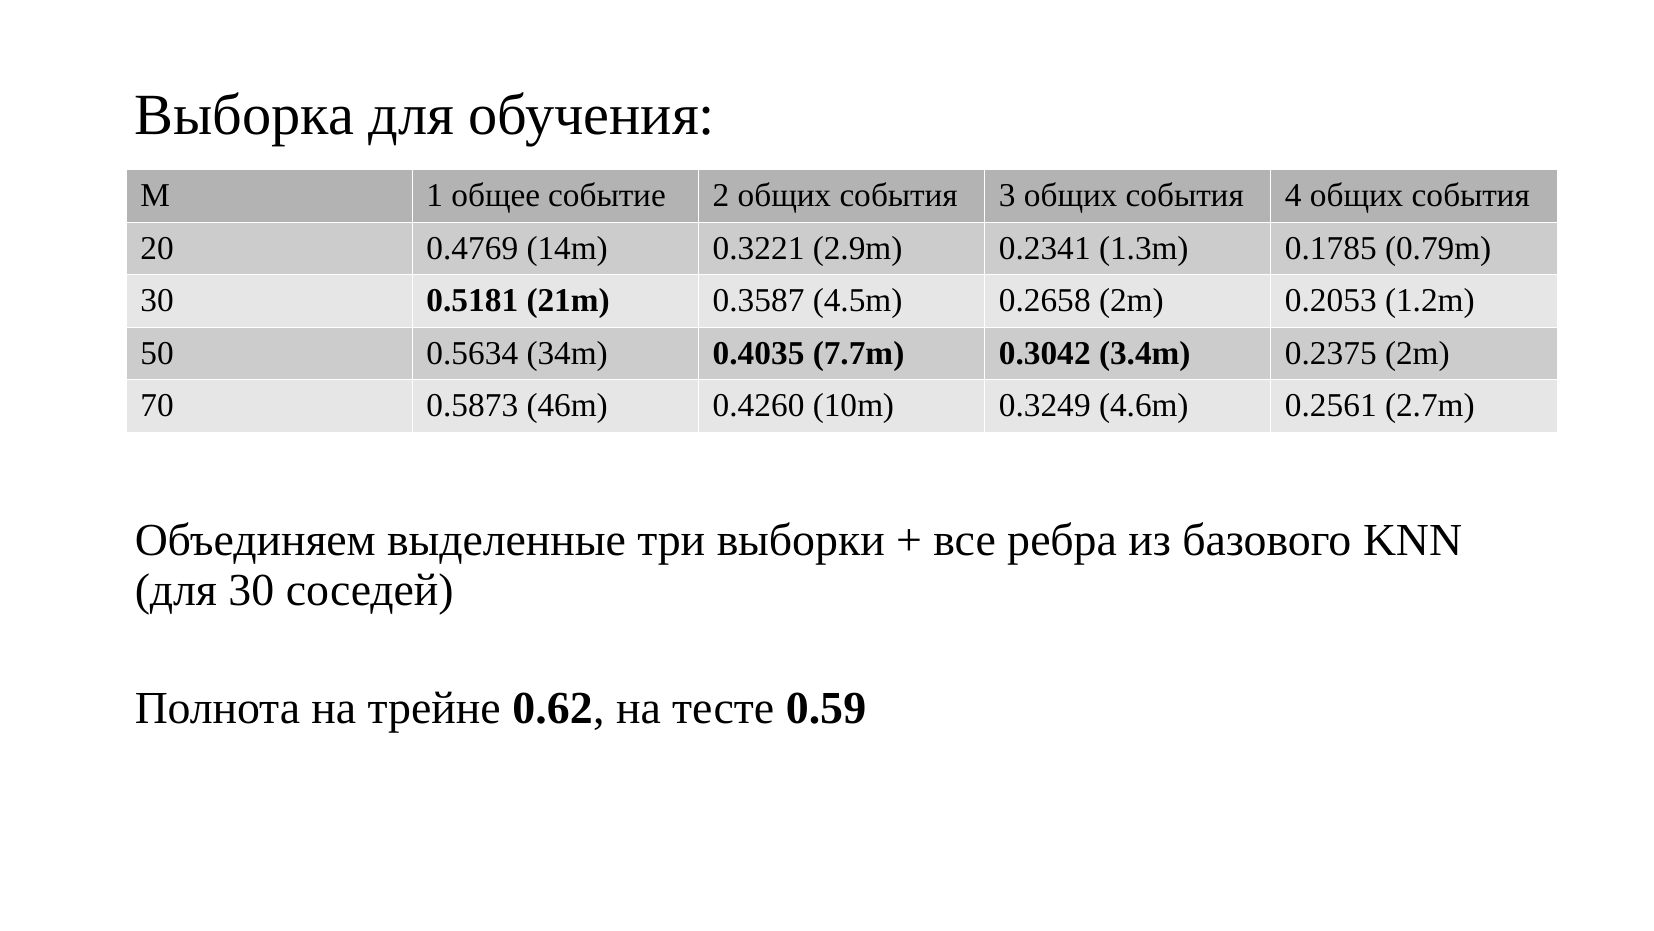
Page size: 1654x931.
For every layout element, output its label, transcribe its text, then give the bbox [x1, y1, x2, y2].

table_cell 0.3587 (4.5m) [699, 275, 984, 327]
table_cell 0.3042 (3.4m) [985, 328, 1270, 379]
text_box Полнота на трейне 0.62, на тесте 0.59 [120, 675, 882, 741]
table_cell 0.4769 (14m) [413, 223, 698, 274]
table_cell 0.1785 (0.79m) [1271, 223, 1557, 274]
table_cell 0.3221 (2.9m) [699, 223, 984, 274]
table_cell 0.4035 (7.7m) [699, 328, 984, 379]
table_cell 0.5634 (34m) [413, 328, 698, 379]
table_cell 0.5181 (21m) [413, 275, 698, 327]
table_cell 0.5873 (46m) [413, 380, 698, 432]
table_header 1 общее событие [413, 170, 698, 222]
table_cell 0.4260 (10m) [699, 380, 984, 432]
table_cell 30 [127, 275, 412, 327]
table_cell 0.2341 (1.3m) [985, 223, 1270, 274]
table_cell 0.2561 (2.7m) [1271, 380, 1557, 432]
table_cell 70 [127, 380, 412, 432]
table_header 3 общих события [985, 170, 1270, 222]
text_box Выборка для обучения: [120, 75, 730, 155]
table_cell 0.2375 (2m) [1271, 328, 1557, 379]
table_cell 0.2658 (2m) [985, 275, 1270, 327]
table_cell 0.3249 (4.6m) [985, 380, 1270, 432]
table_header 4 общих события [1271, 170, 1557, 222]
table_cell 0.2053 (1.2m) [1271, 275, 1557, 327]
table_header 2 общих события [699, 170, 984, 222]
table_cell 20 [127, 223, 412, 274]
text_box Объединяем выделенные три выборки + все ребра из базового KNN (для 30 соседей) [120, 506, 1486, 624]
table_cell 50 [127, 328, 412, 379]
table_header M [127, 170, 412, 222]
